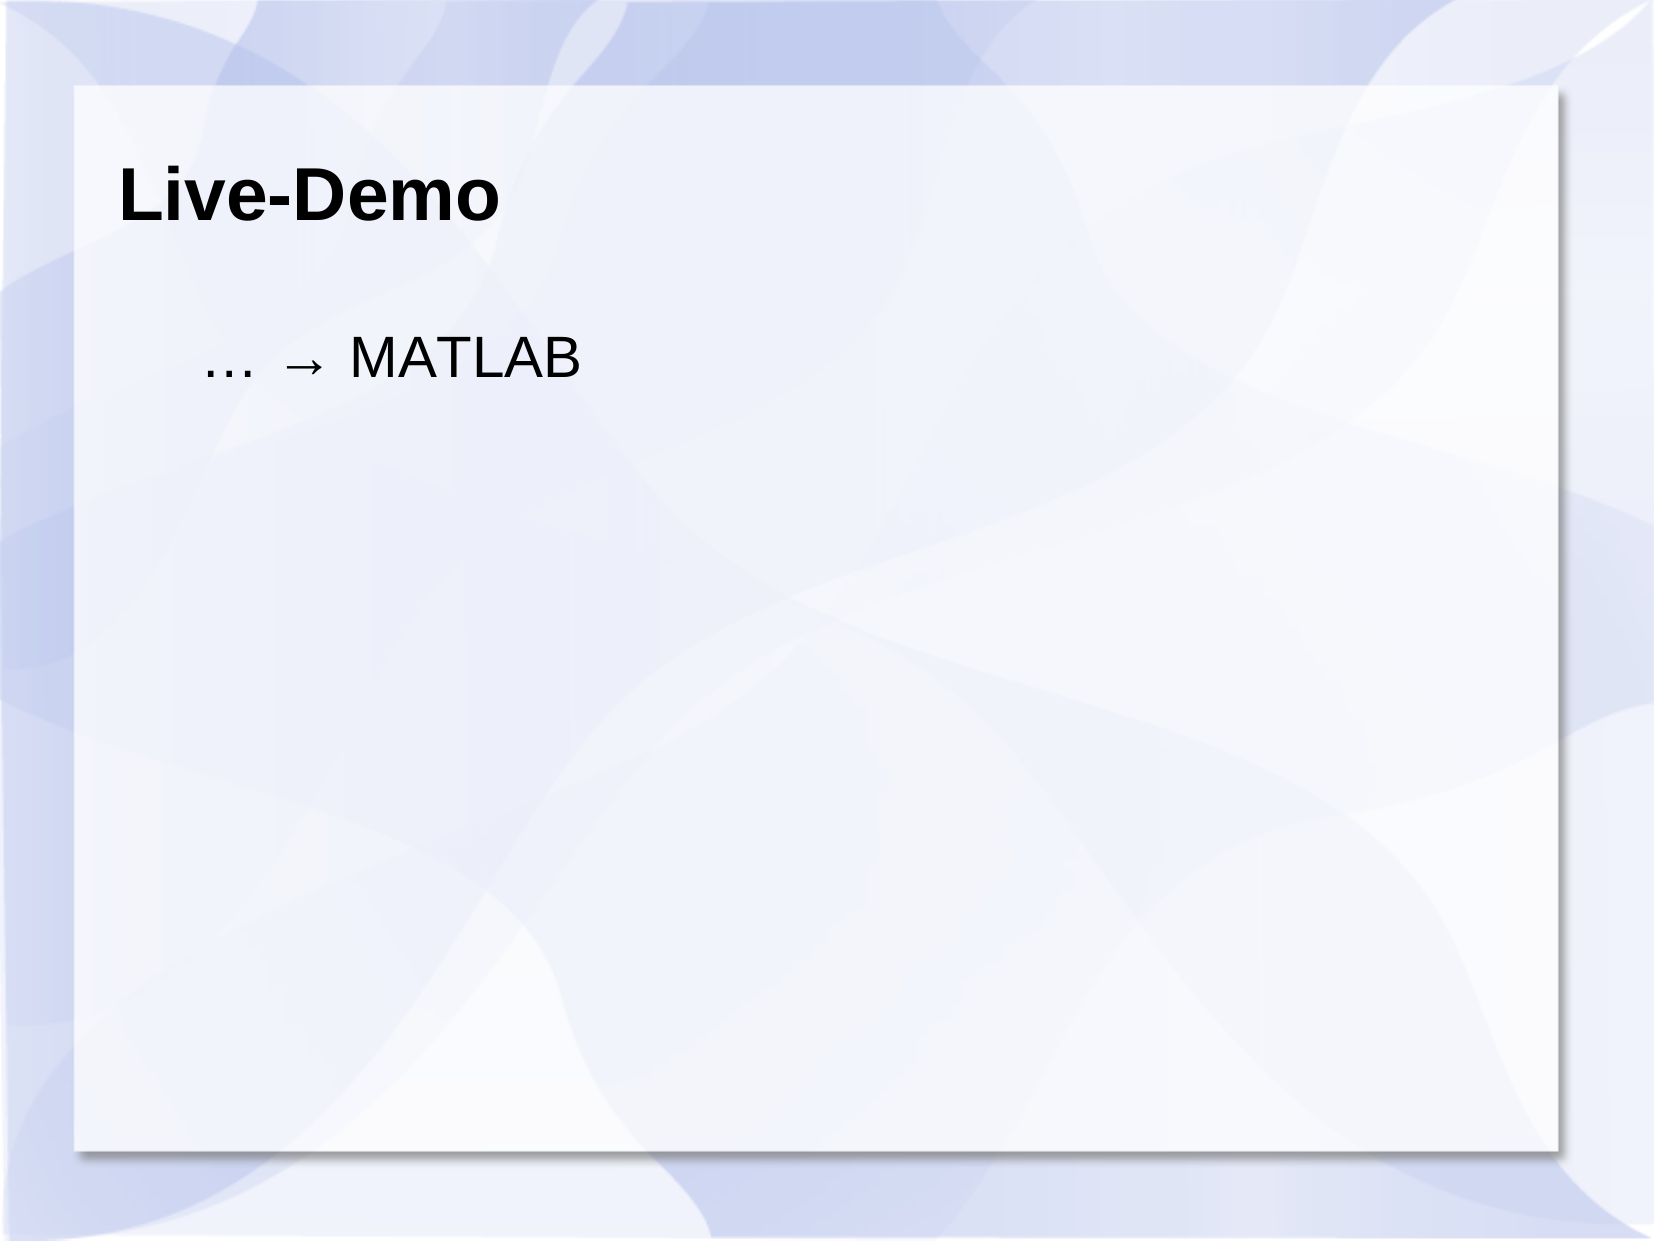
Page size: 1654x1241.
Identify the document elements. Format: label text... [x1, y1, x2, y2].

list … → MATLAB [129, 324, 1489, 975]
picture [0, 0, 1654, 1241]
title Live-Demo [118, 90, 1536, 298]
